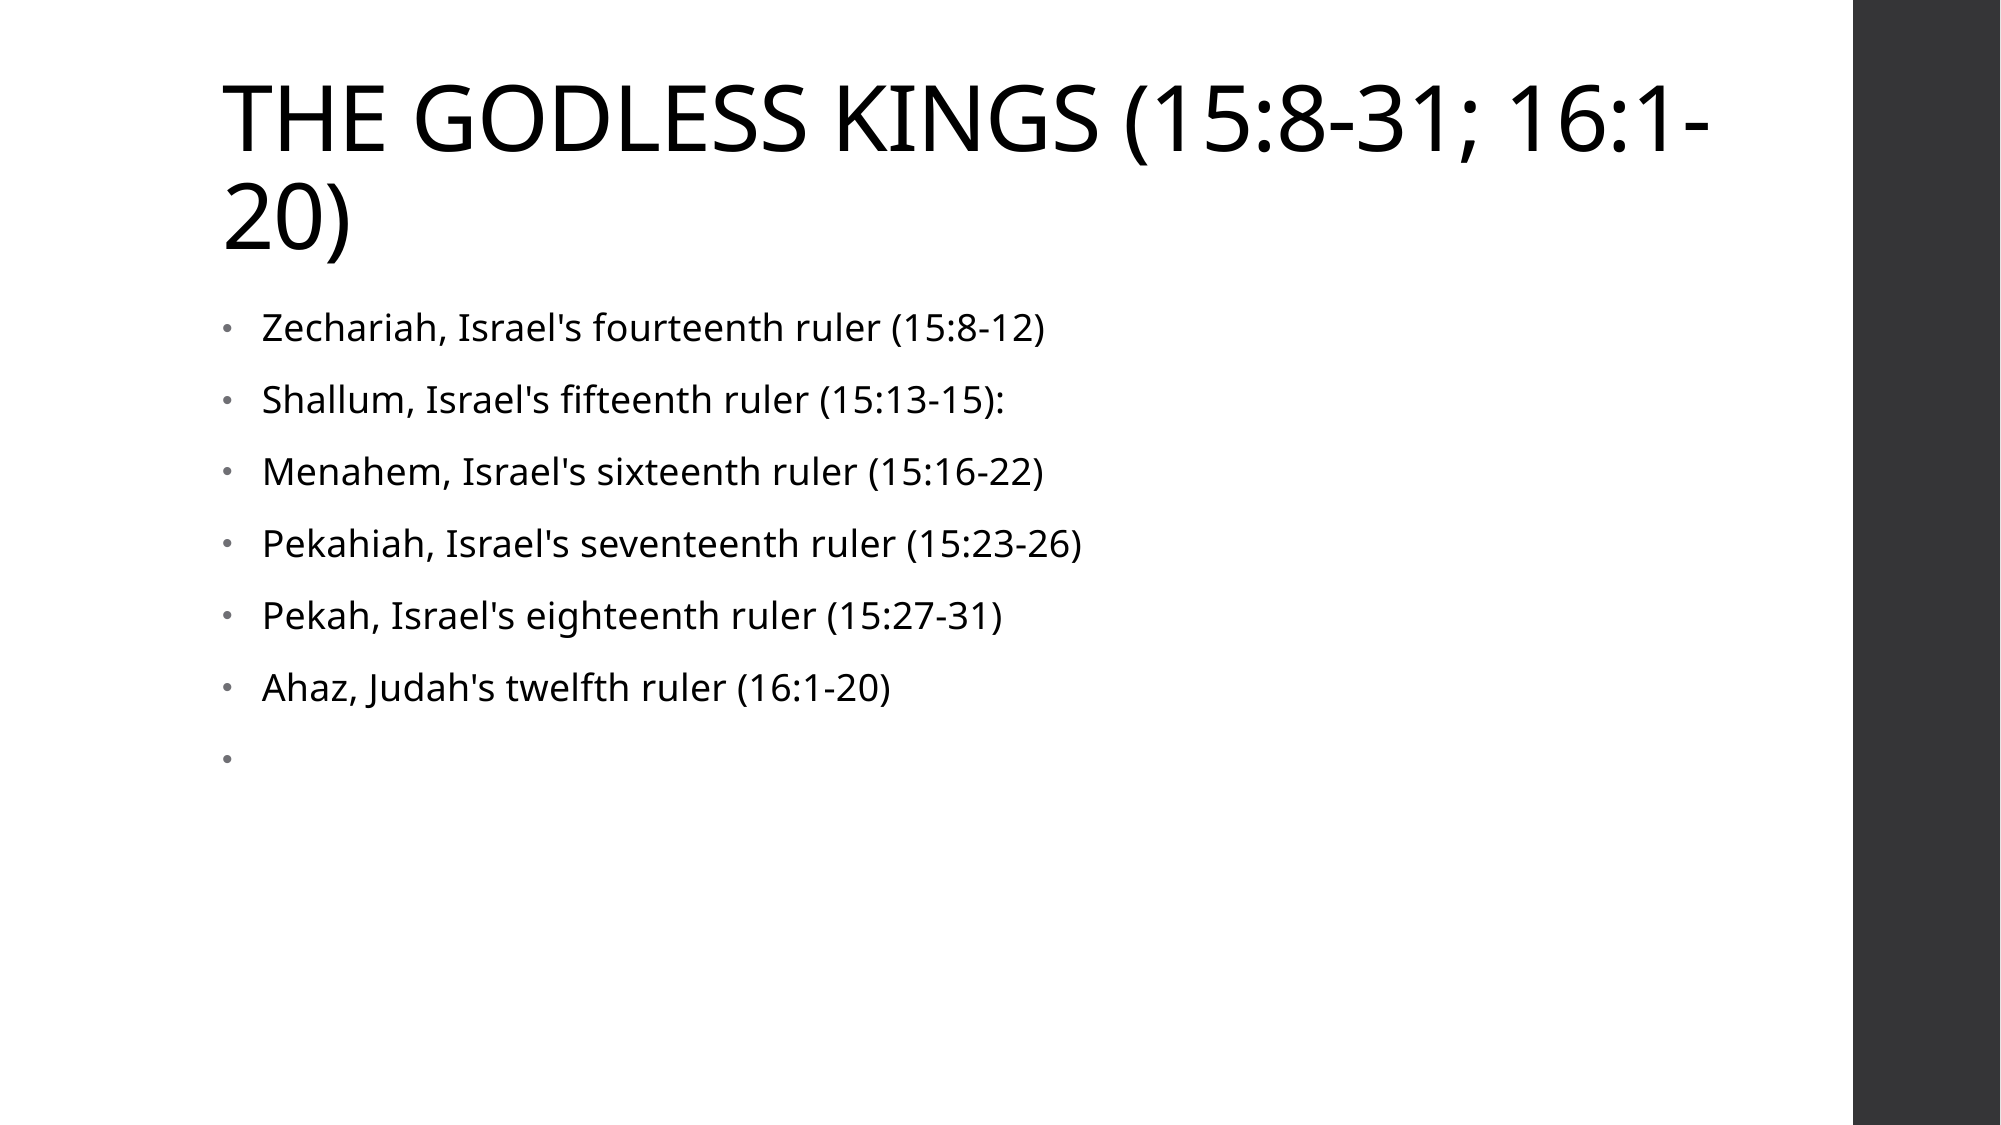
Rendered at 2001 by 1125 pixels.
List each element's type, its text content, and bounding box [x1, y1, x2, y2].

list Zechariah, Israel's fourteenth ruler (15:8-12) Shallum, Israel's fifteenth ruler (15:13-15): Menahem, Israel's sixteenth ruler (15:16-22) Pekahiah, Israel's seventeenth ruler (15:23-26) Pekah, Israel's eighteenth ruler (15:27-31) Ahaz, Judah's twelfth ruler (16:1-20) [206, 299, 1617, 1014]
title THE GODLESS KINGS (15:8-31; 16:1-20) [206, 60, 1797, 278]
